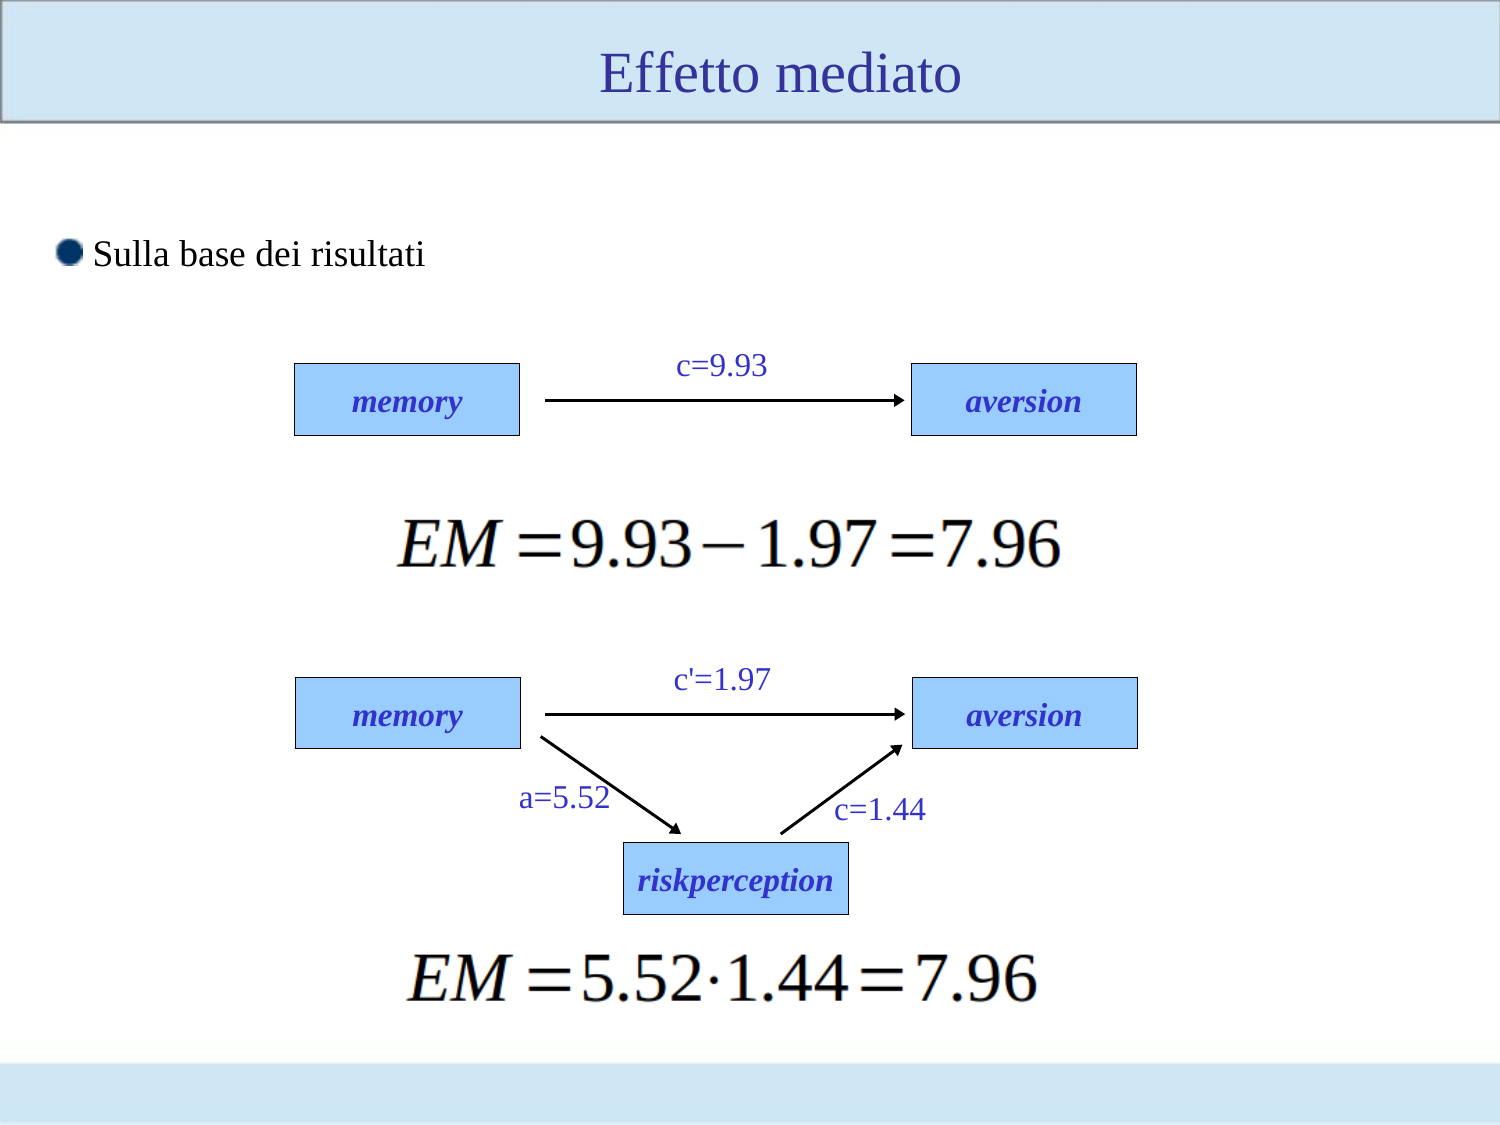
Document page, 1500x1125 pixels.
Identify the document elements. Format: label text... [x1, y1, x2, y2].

picture [0, 0, 1500, 1125]
text_box memory [294, 363, 520, 436]
text_box c=9.93 [625, 336, 819, 443]
text_box memory [295, 677, 521, 749]
text_box a=5.52 [468, 768, 662, 875]
text_box Sulla base dei risultati [37, 187, 1463, 283]
text_box c=1.44 [783, 779, 977, 887]
text_box riskperception [623, 842, 849, 915]
text_box aversion [912, 677, 1138, 749]
text_box c'=1.97 [625, 649, 820, 757]
title Effetto mediato [249, 21, 1313, 117]
text_box aversion [911, 363, 1137, 436]
